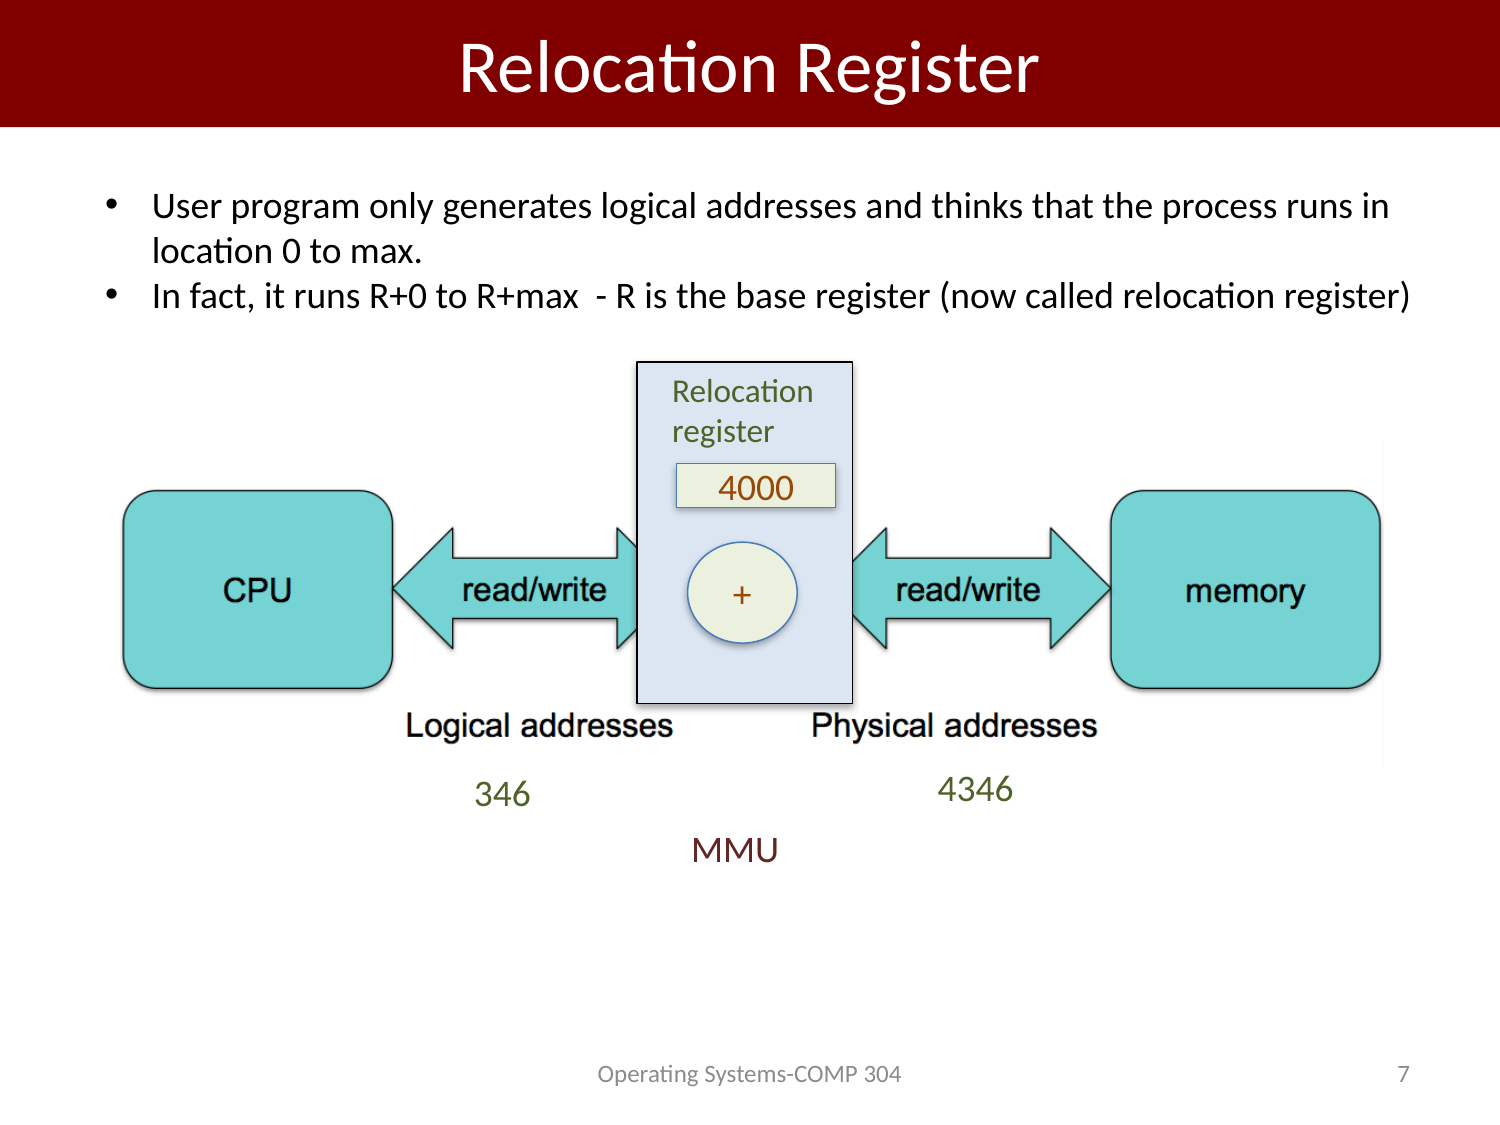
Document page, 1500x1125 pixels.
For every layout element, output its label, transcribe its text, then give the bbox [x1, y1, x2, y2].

text_box 346 [459, 762, 582, 822]
text_box MMU [676, 817, 836, 878]
picture [120, 324, 1384, 996]
text_box User program only generates logical addresses and thinks that the process runs in location 0 to max. In fact, it runs R+0 to R+max - R is the base register (now called relocation register) [90, 174, 1500, 324]
text_box + [687, 542, 798, 644]
text_box [636, 362, 853, 704]
text_box 4346 [922, 756, 1053, 817]
title Relocation Register [0, 0, 1500, 128]
text_box Relocation register [657, 362, 891, 457]
text_box 4000 [676, 463, 836, 508]
